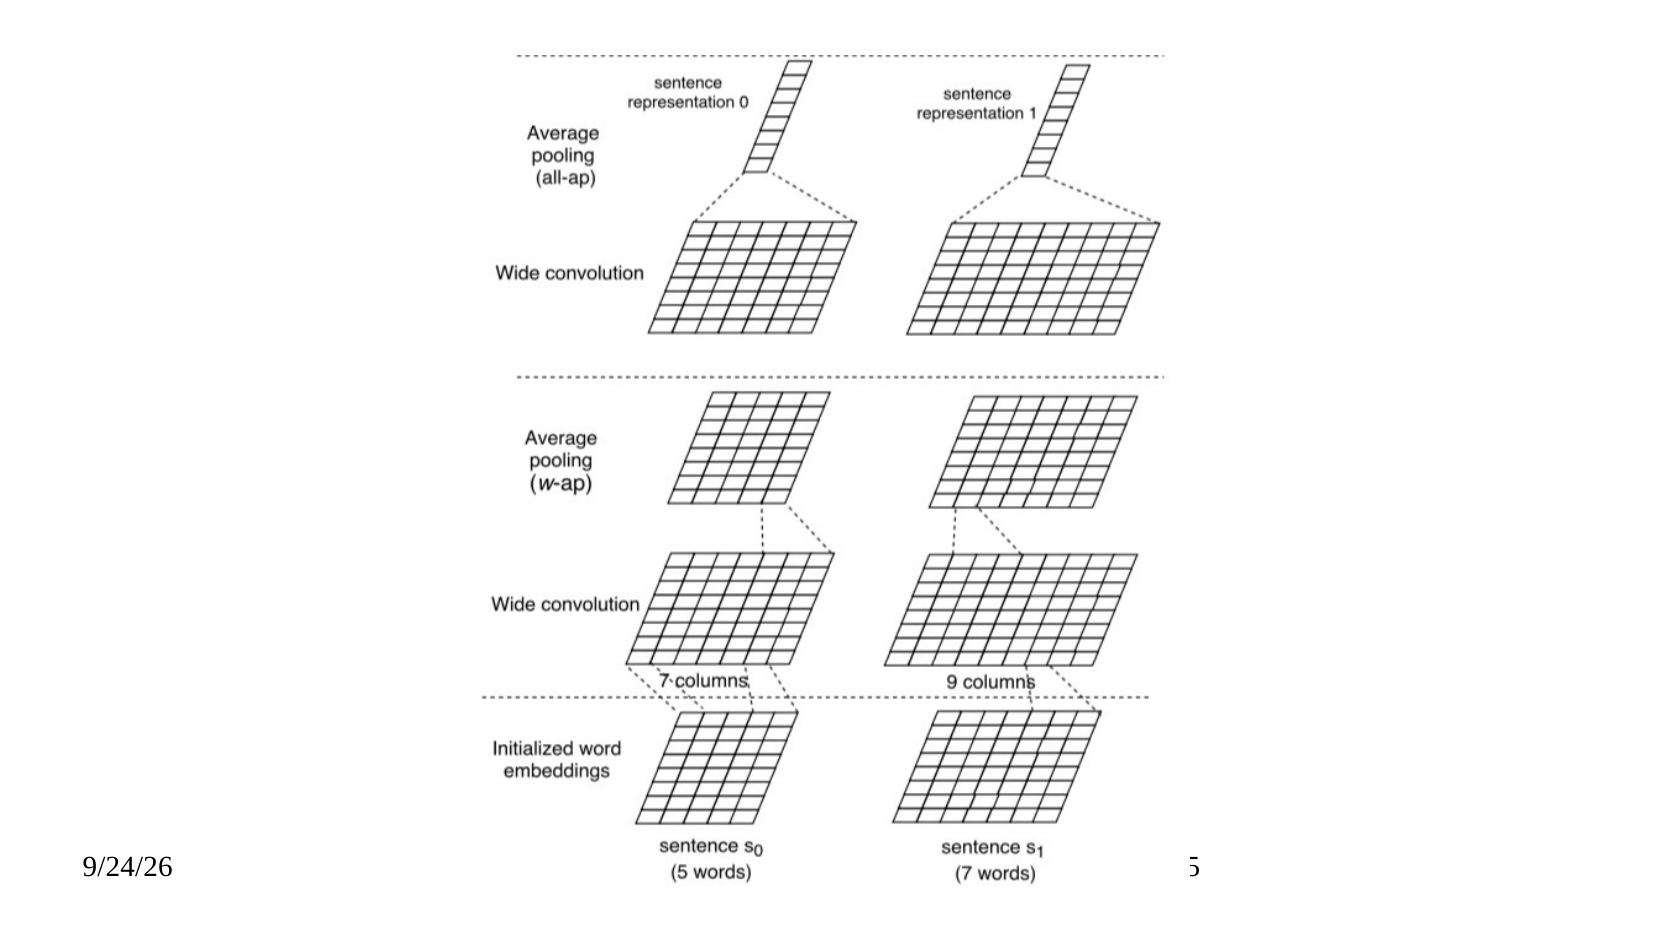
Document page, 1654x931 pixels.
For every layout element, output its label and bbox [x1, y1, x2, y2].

text_box [1185, 847, 1571, 912]
text_box [82, 847, 468, 912]
picture [463, 55, 1190, 894]
